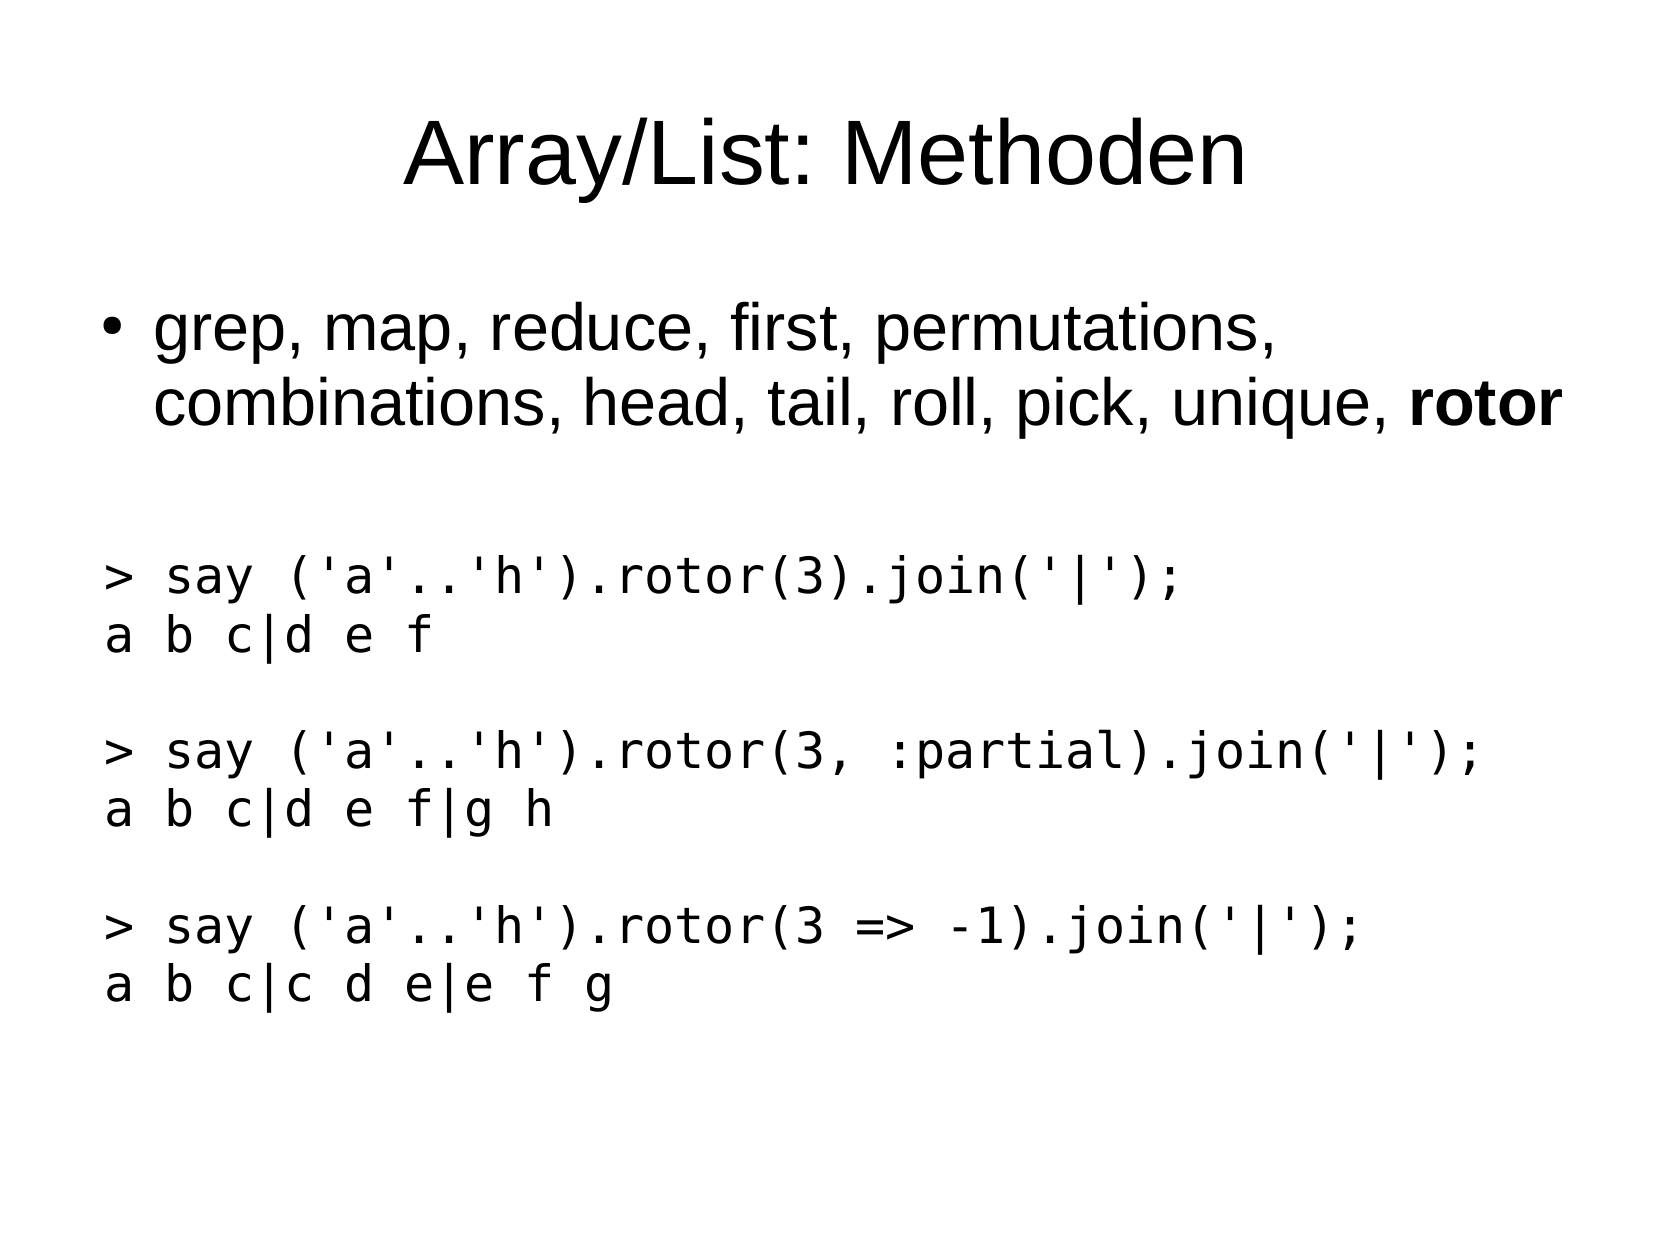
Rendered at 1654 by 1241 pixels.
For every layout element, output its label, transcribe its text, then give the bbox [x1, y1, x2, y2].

text_box > say ('a'..'h').rotor(3).join('|'); a b c|d e f > say ('a'..'h').rotor(3, :partial).join('|'); a b c|d e f|g h > say ('a'..'h').rotor(3 => -1).join('|'); a b c|c d e|e f g [90, 540, 1501, 1079]
title Array/List: Methoden [82, 49, 1571, 257]
list grep, map, reduce, first, permutations, combinations, head, tail, roll, pick, unique, rotor [82, 290, 1571, 1010]
